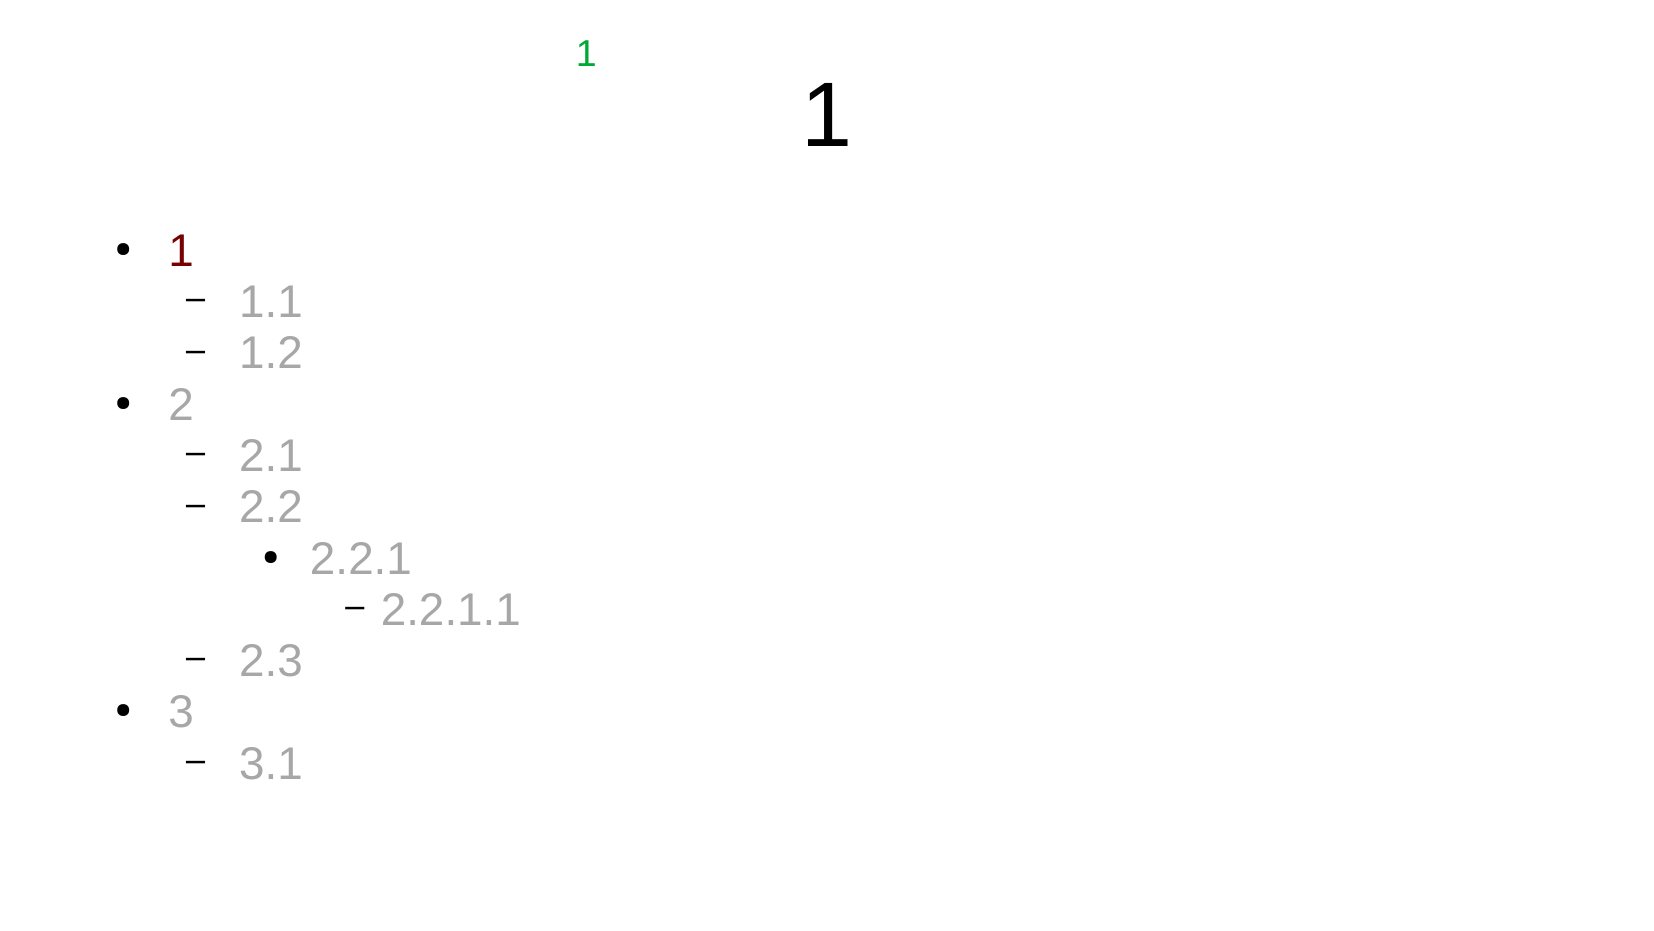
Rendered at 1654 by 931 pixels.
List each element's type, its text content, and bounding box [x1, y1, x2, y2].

text_box 1 1.1 1.2 2 2.1 2.2 2.2.1 2.2.1.1 2.3 3 3.1 [82, 217, 1571, 931]
text_box 1 [561, 24, 612, 82]
title 1 [82, 37, 1571, 193]
